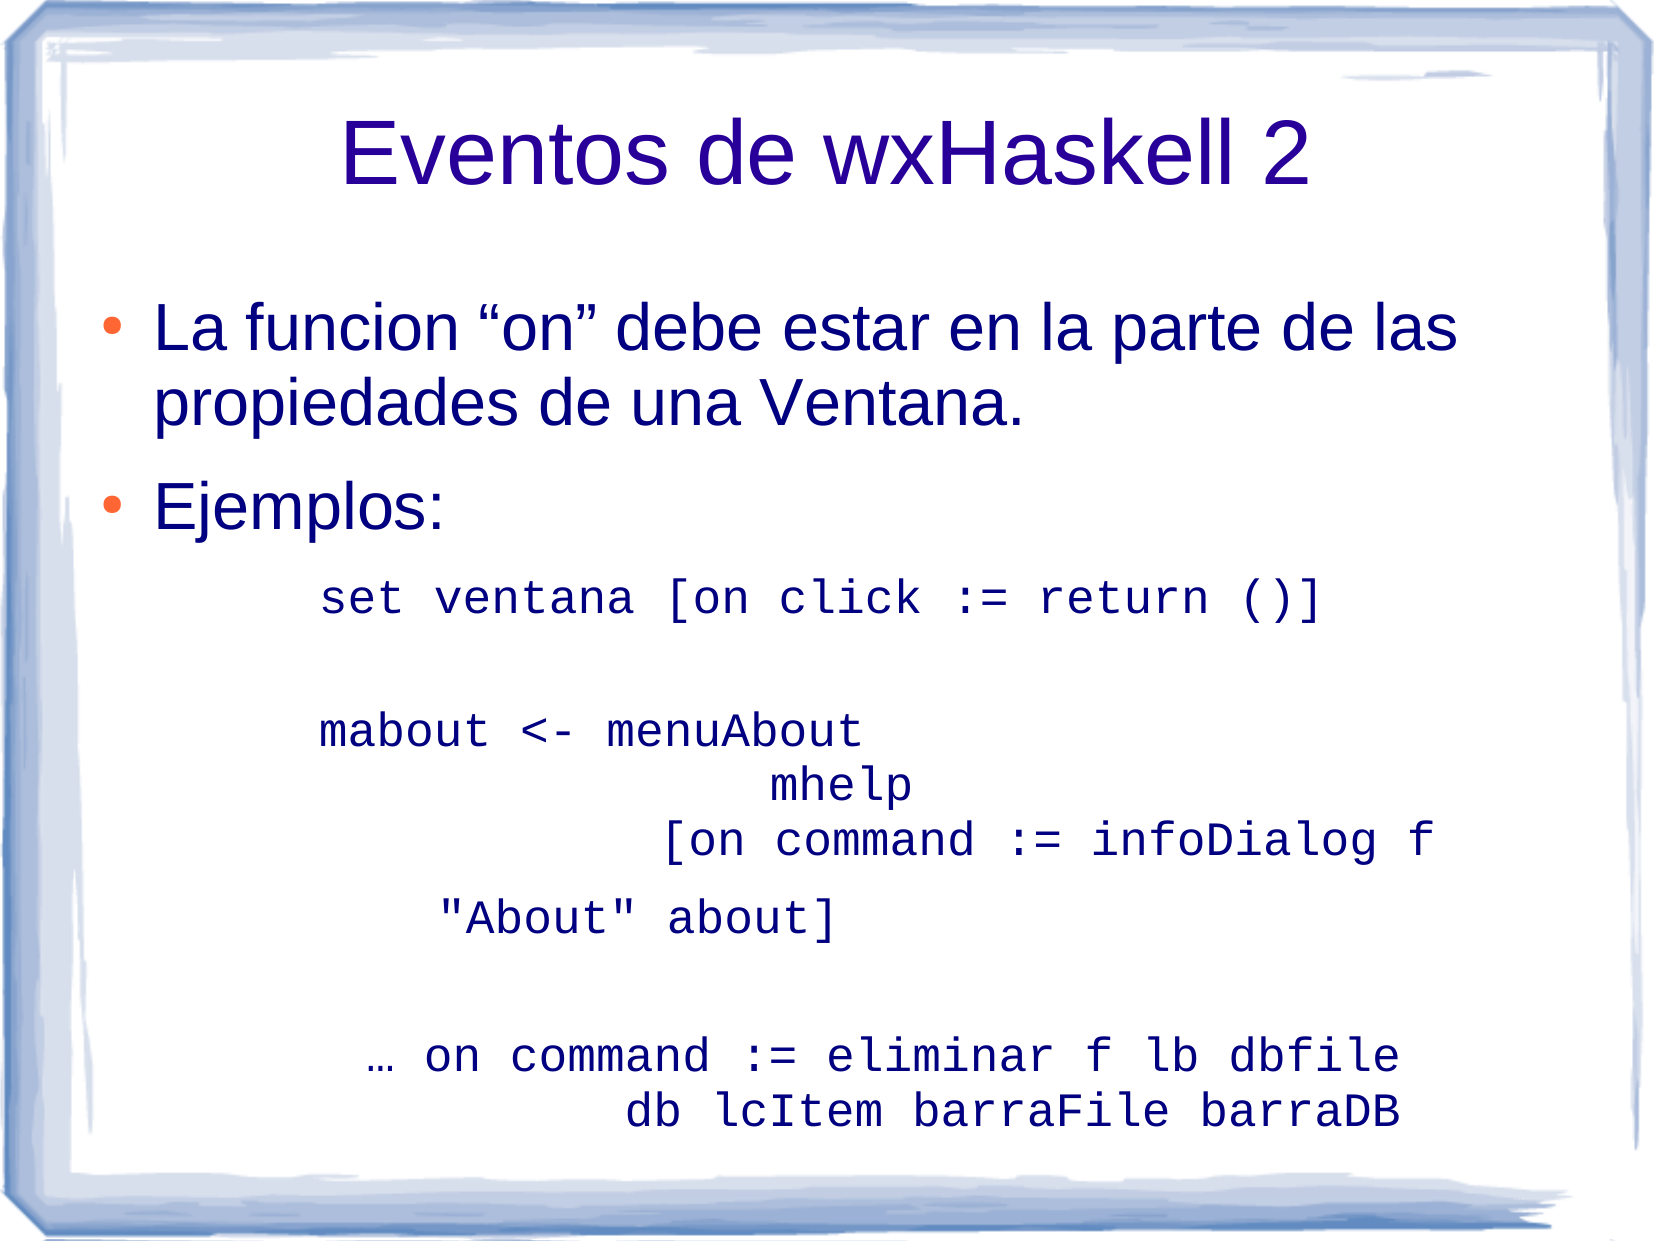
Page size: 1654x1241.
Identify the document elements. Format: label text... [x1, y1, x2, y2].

title Eventos de wxHaskell 2 [82, 49, 1571, 257]
picture [0, 0, 1654, 1241]
list La funcion “on” debe estar en la parte de las propiedades de una Ventana. Ejemplos: set ventana [on click := return ()] mabout <- menuAbout mhelp [on command := infoDialog f "About" about] … on command := eliminar f lb dbfile db lcItem barraFile barraDB [82, 290, 1571, 1141]
